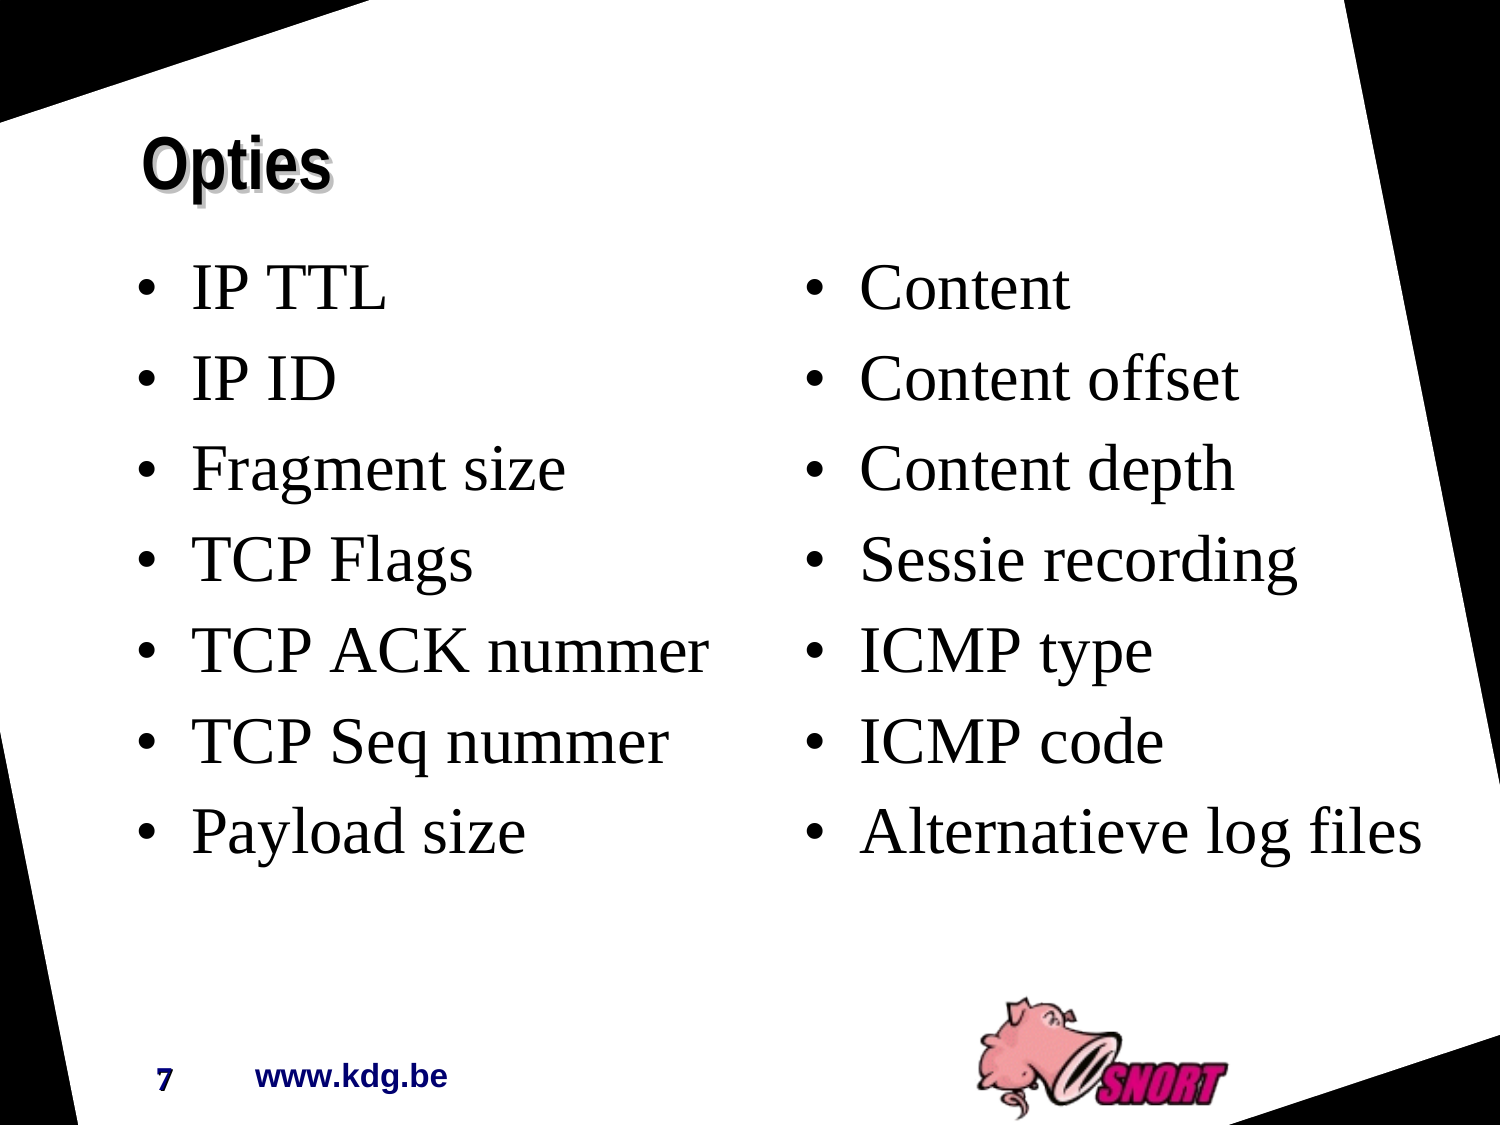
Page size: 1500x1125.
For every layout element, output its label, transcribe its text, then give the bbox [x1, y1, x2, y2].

list Content Content offset Content depth Sessie recording ICMP type ICMP code Alternatieve log files [803, 249, 1447, 1026]
list IP TTL IP ID Fragment size TCP Flags TCP ACK nummer TCP Seq nummer Payload size [135, 249, 779, 1026]
picture [956, 1026, 1240, 1125]
title Opties [141, 112, 1447, 214]
